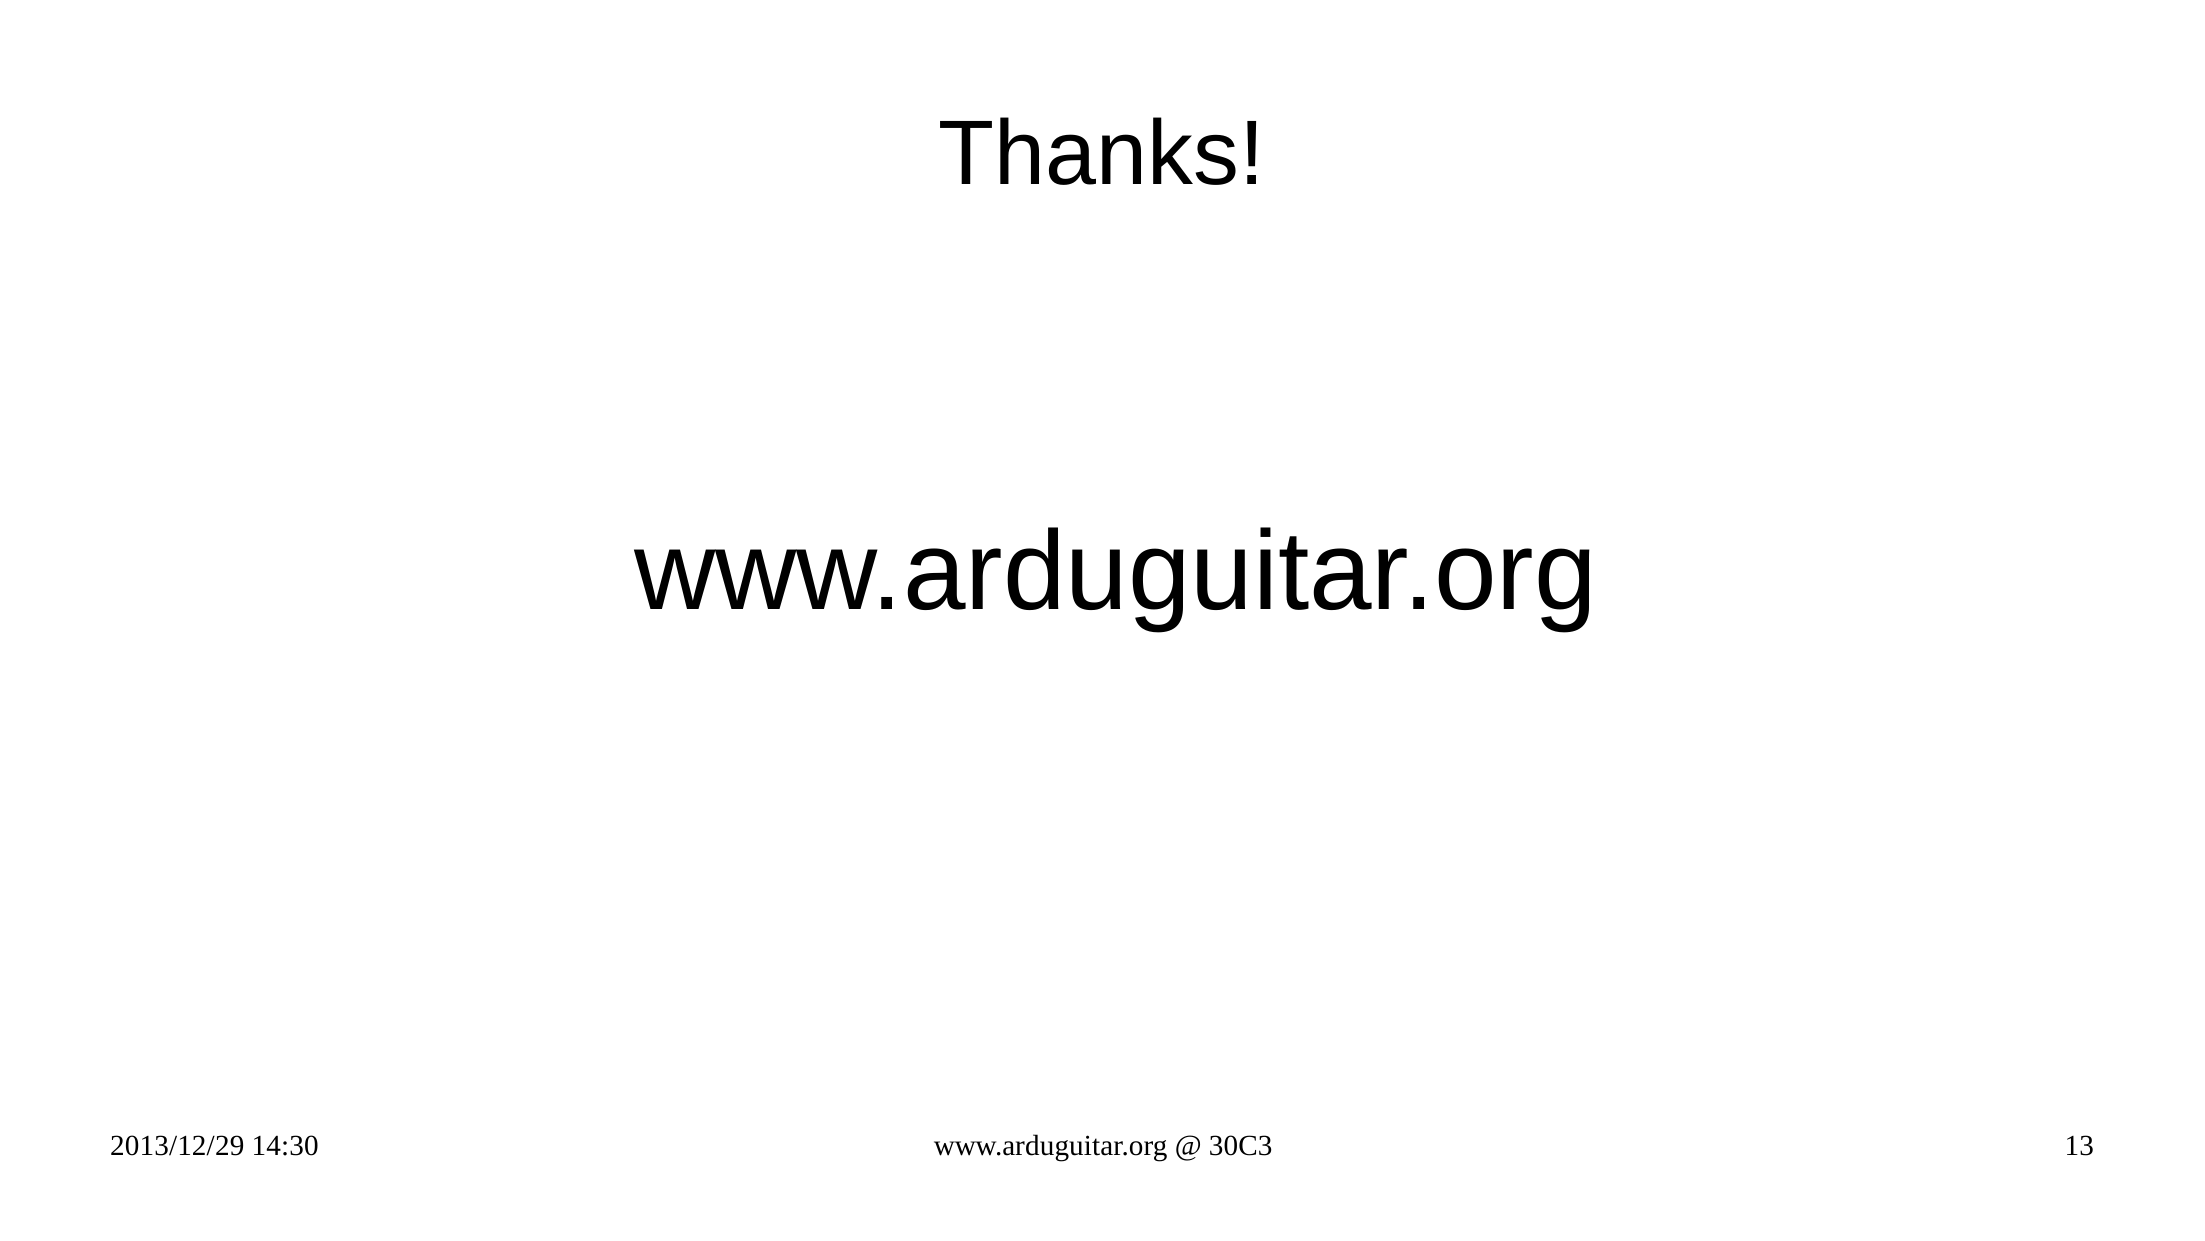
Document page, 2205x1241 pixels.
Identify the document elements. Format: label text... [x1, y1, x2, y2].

list www.arduguitar.org [110, 507, 2051, 1010]
title Thanks! [110, 49, 2095, 257]
